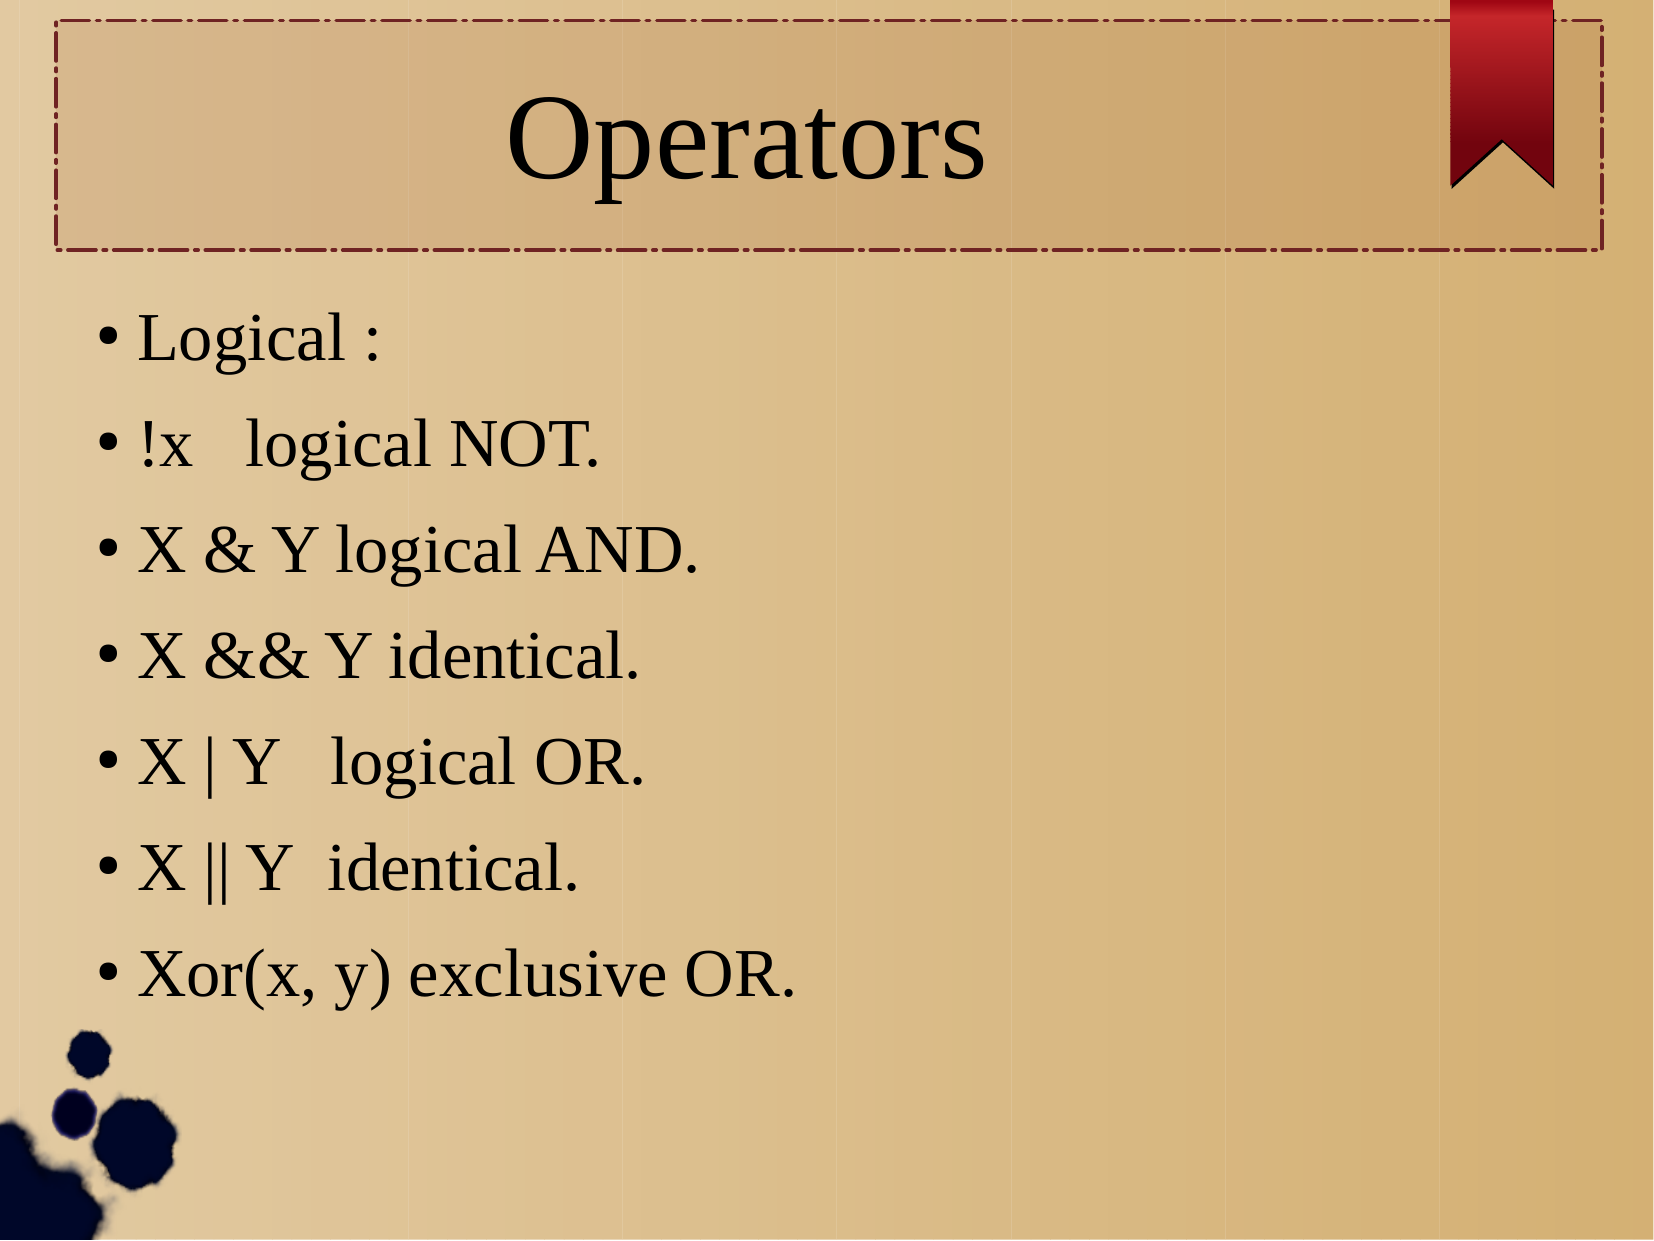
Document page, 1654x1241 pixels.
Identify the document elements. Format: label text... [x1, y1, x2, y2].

title Operators [82, 47, 1412, 229]
list Logical : !x logical NOT. X & Y logical AND. X && Y identical. X | Y logical OR. X || Y identical. Xor(x, y) exclusive OR. [82, 299, 1571, 1019]
